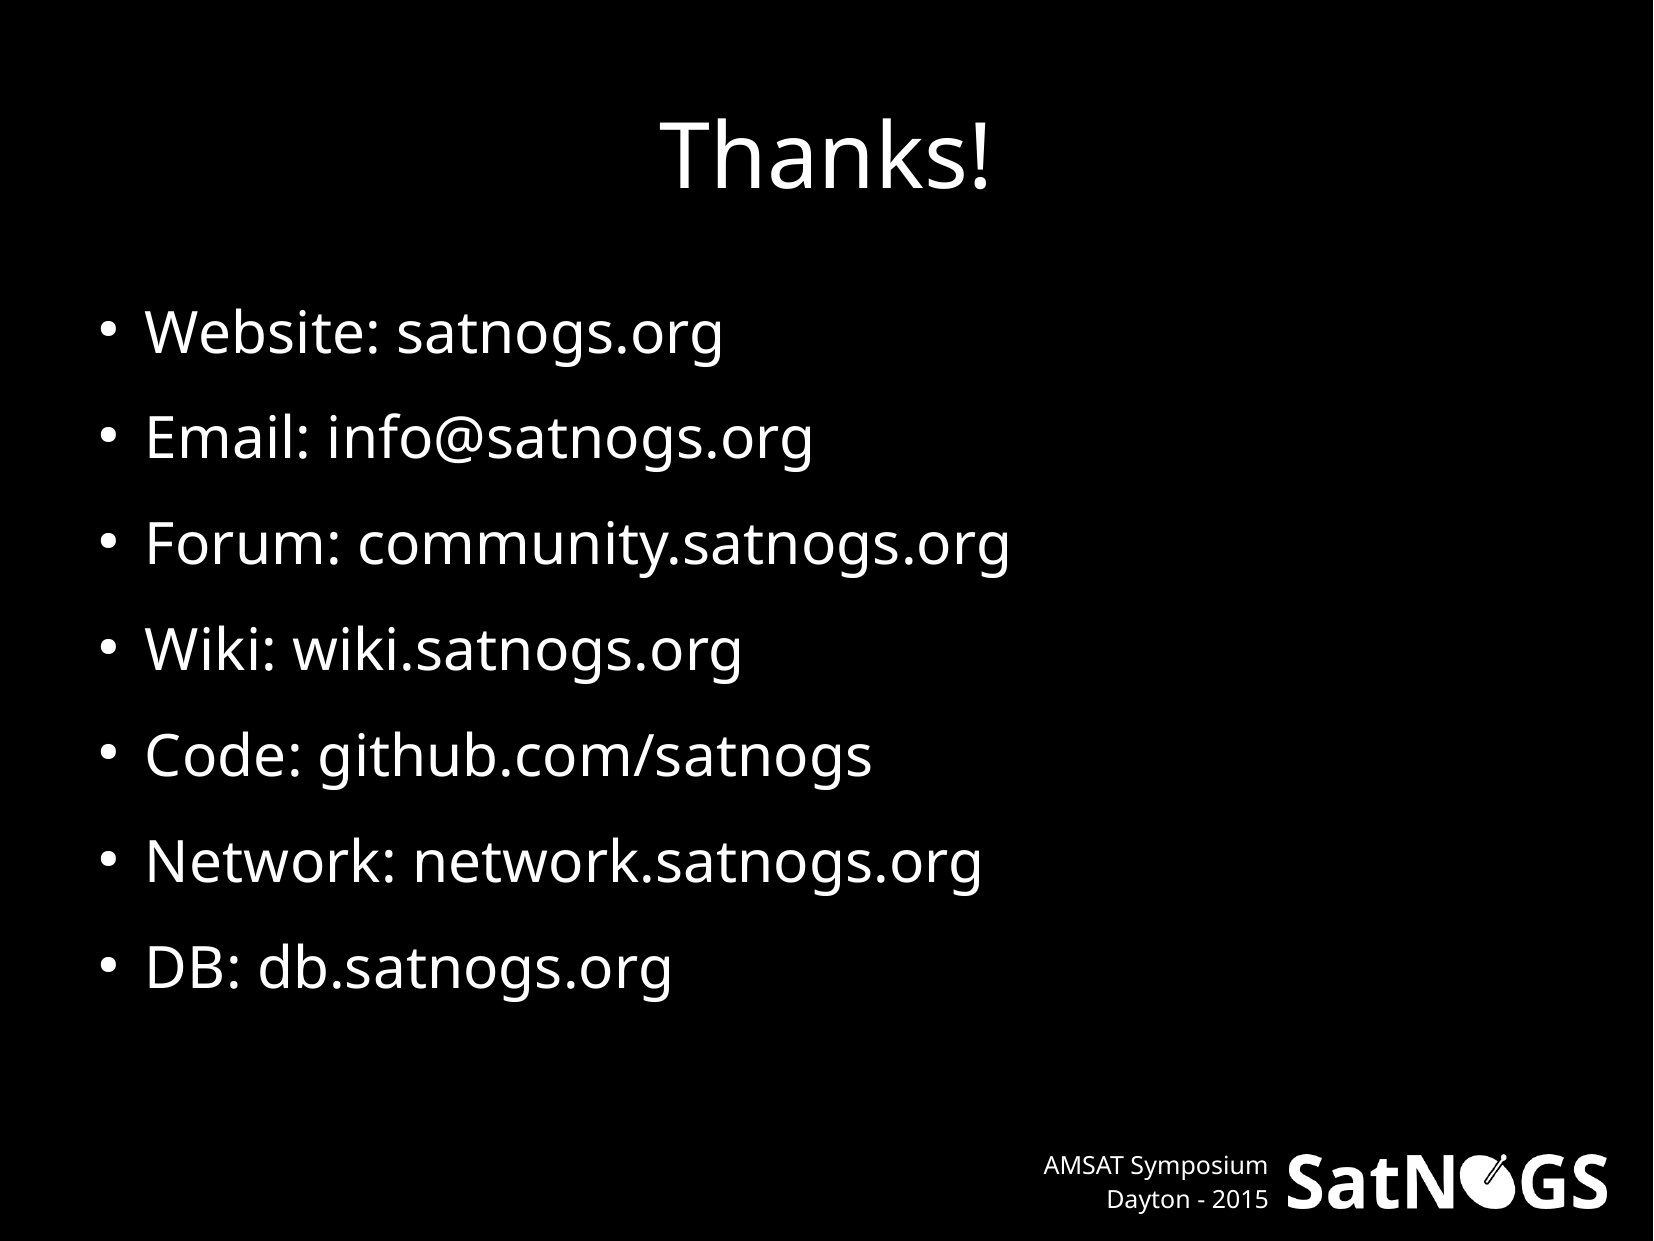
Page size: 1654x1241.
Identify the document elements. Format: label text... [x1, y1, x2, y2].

list Website: satnogs.org Email: info@satnogs.org Forum: community.satnogs.org Wiki: wiki.satnogs.org Code: github.com/satnogs Network: network.satnogs.org DB: db.satnogs.org [82, 290, 1571, 1010]
title Thanks! [82, 49, 1571, 257]
picture [1288, 1154, 1607, 1209]
